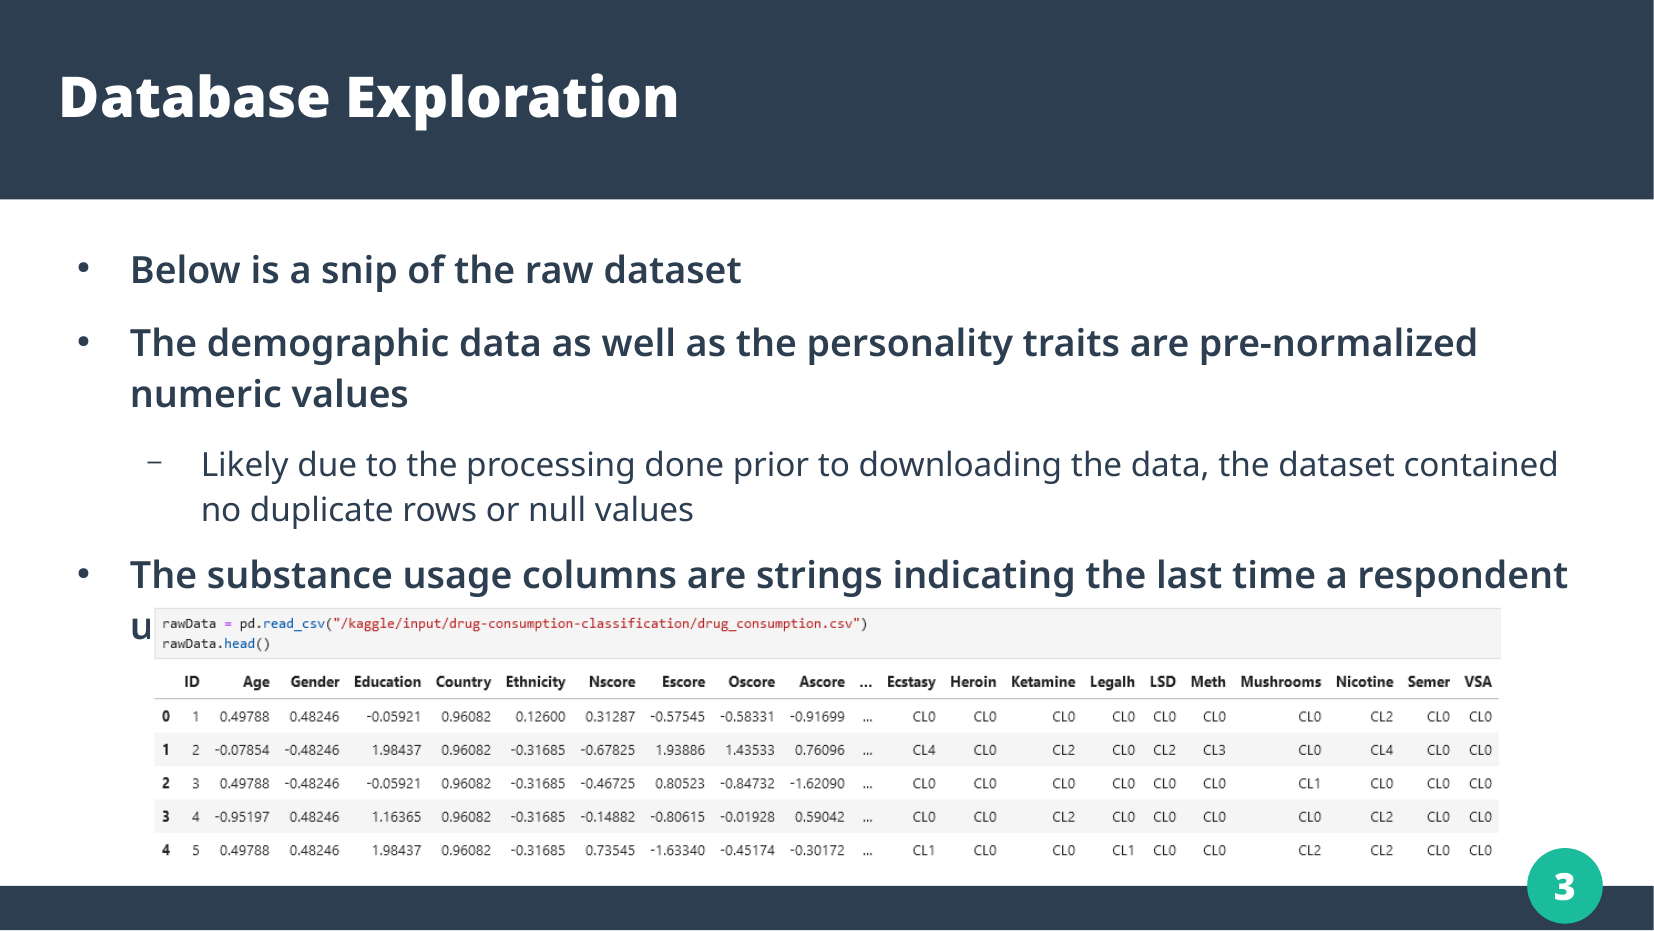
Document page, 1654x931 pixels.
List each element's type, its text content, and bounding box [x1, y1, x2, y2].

picture [150, 599, 1501, 882]
list Below is a snip of the raw dataset The demographic data as well as the personality traits are pre-normalized numeric values Likely due to the processing done prior to downloading the data, the dataset contained no duplicate rows or null values The substance usage columns are strings indicating the last time a respondent used a given substance [59, 243, 1595, 864]
title Database Exploration [59, 37, 1595, 155]
